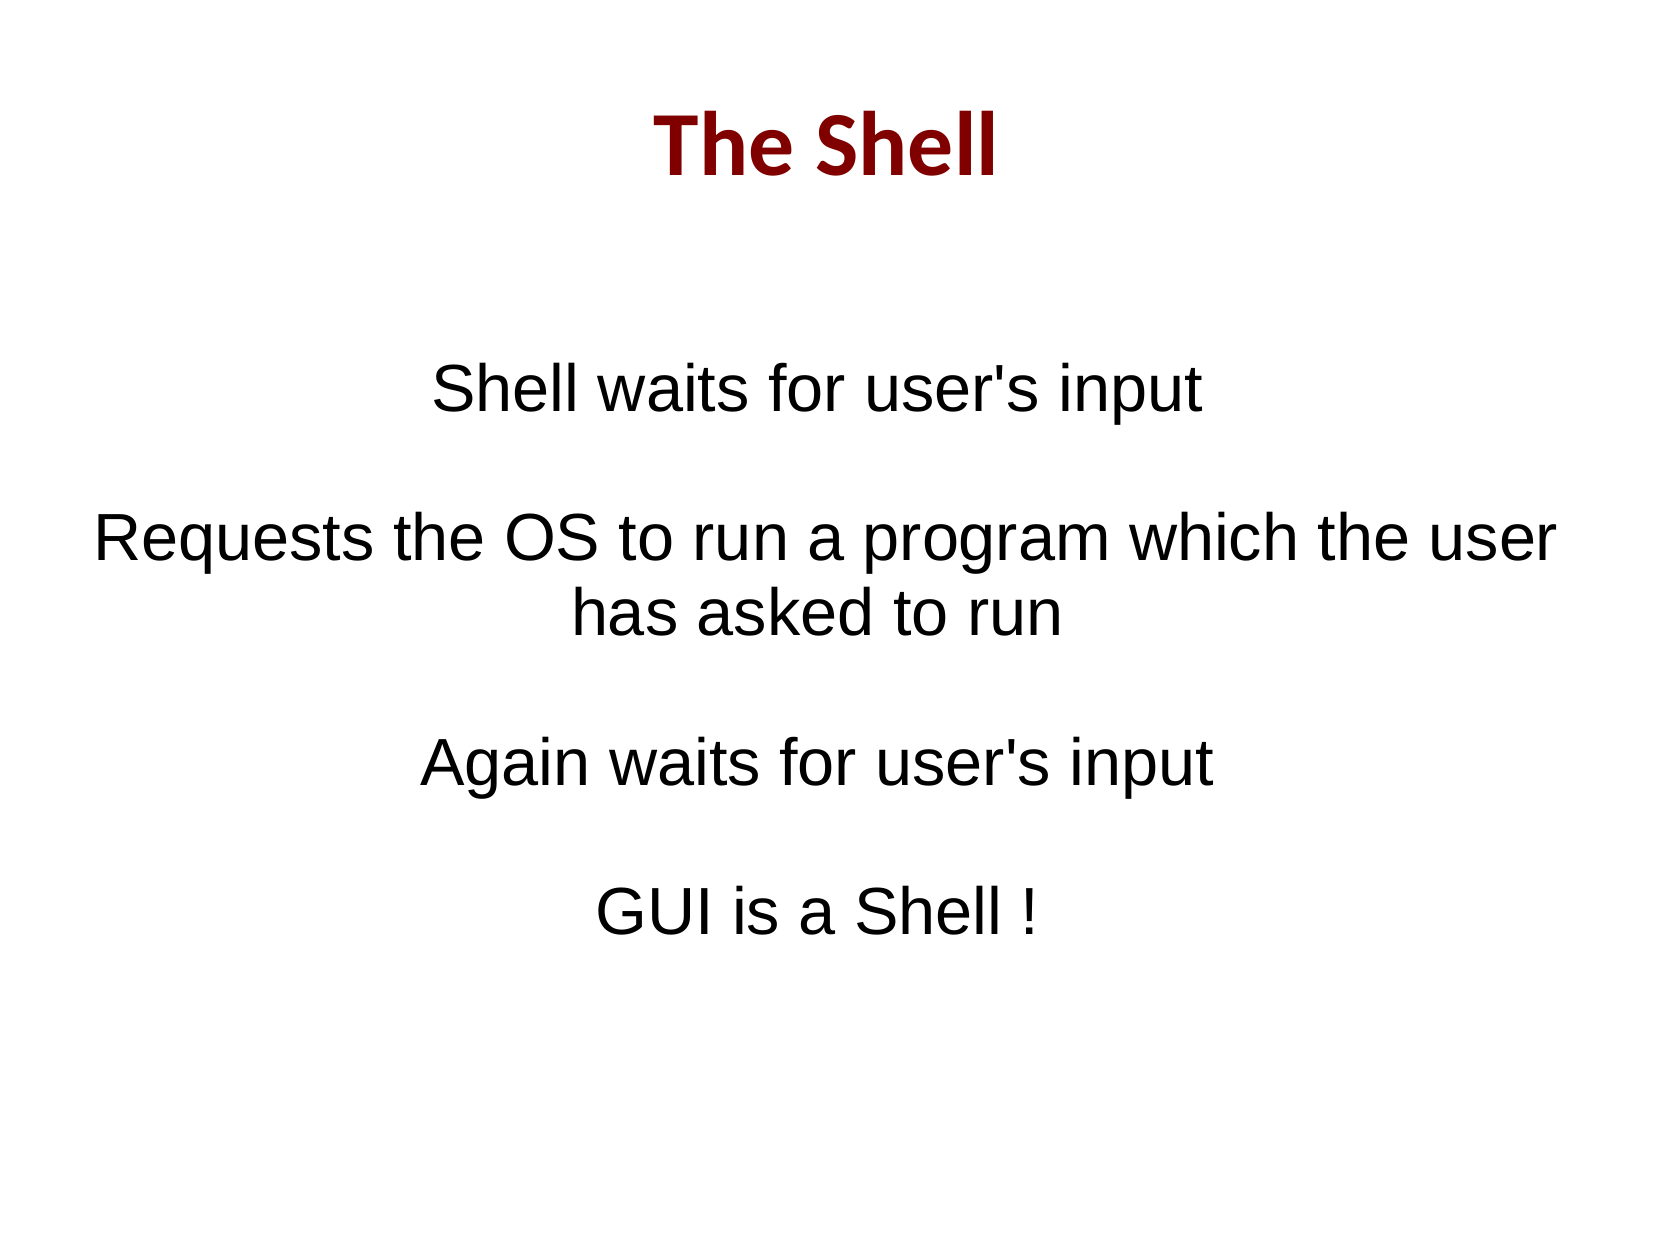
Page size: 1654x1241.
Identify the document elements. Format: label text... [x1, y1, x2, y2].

title The Shell [82, 49, 1571, 257]
subtitle Shell waits for user's input Requests the OS to run a program which the user has asked to run Again waits for user's input GUI is a Shell ! [82, 290, 1571, 1010]
